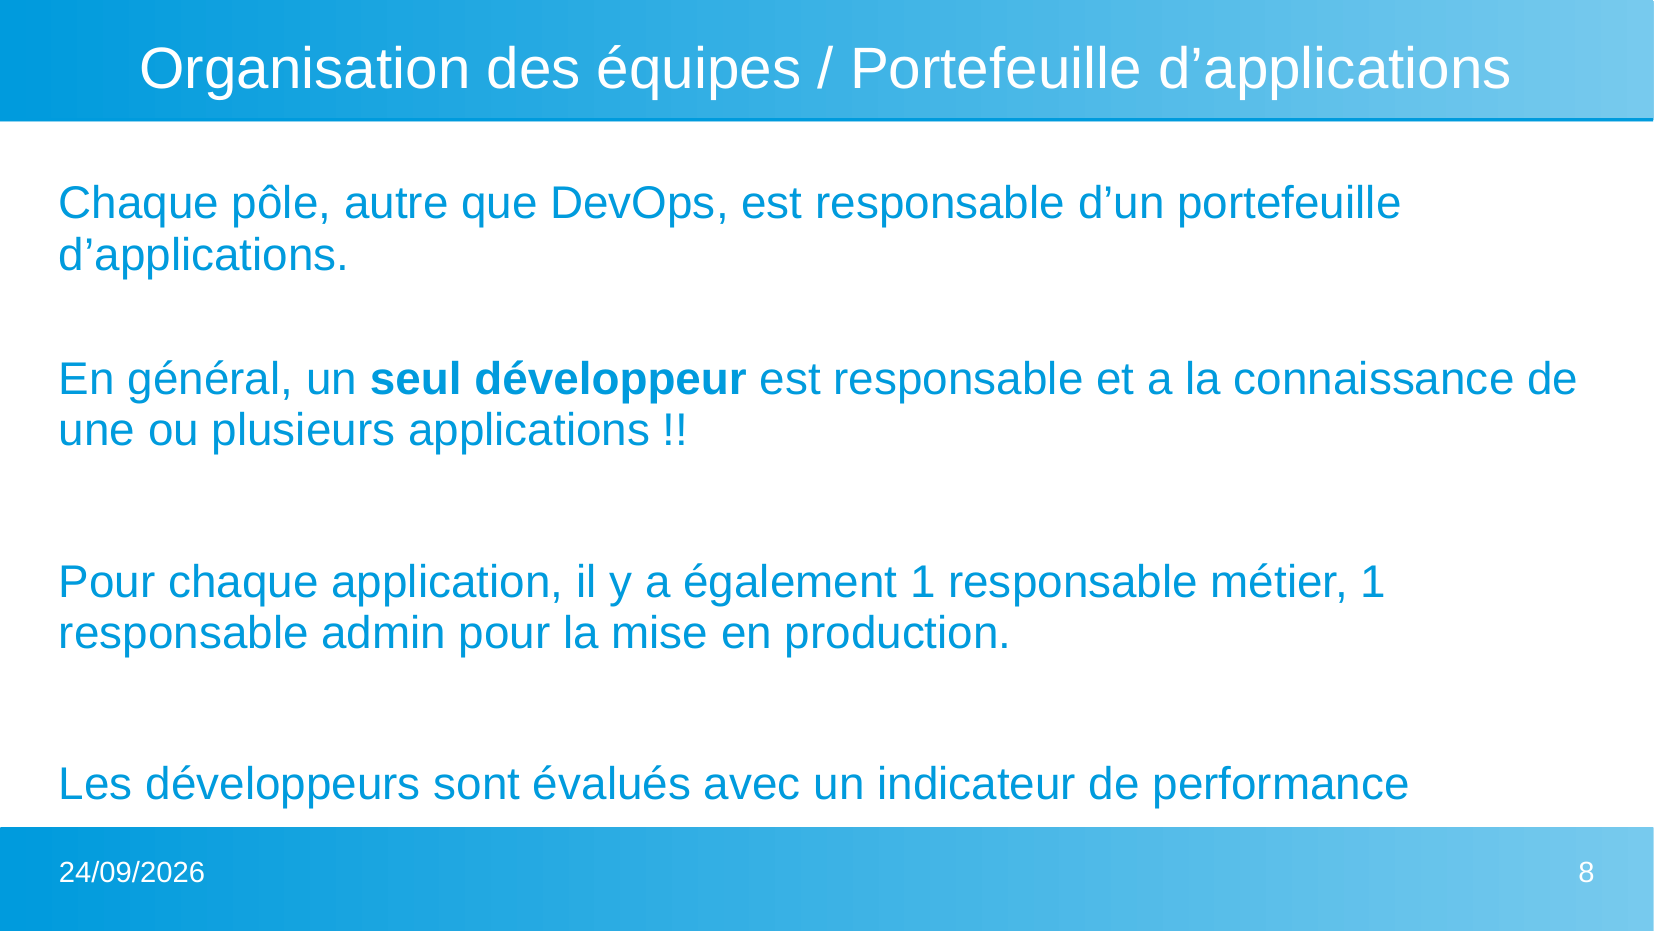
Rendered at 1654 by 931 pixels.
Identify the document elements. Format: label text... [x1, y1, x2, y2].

title Organisation des équipes / Portefeuille d’applications [59, 29, 1595, 108]
list Chaque pôle, autre que DevOps, est responsable d’un portefeuille d’applications. En général, un seul développeur est responsable et a la connaissance de une ou plusieurs applications !! Pour chaque application, il y a également 1 responsable métier, 1 responsable admin pour la mise en production. Les développeurs sont évalués avec un indicateur de performance [59, 177, 1595, 768]
